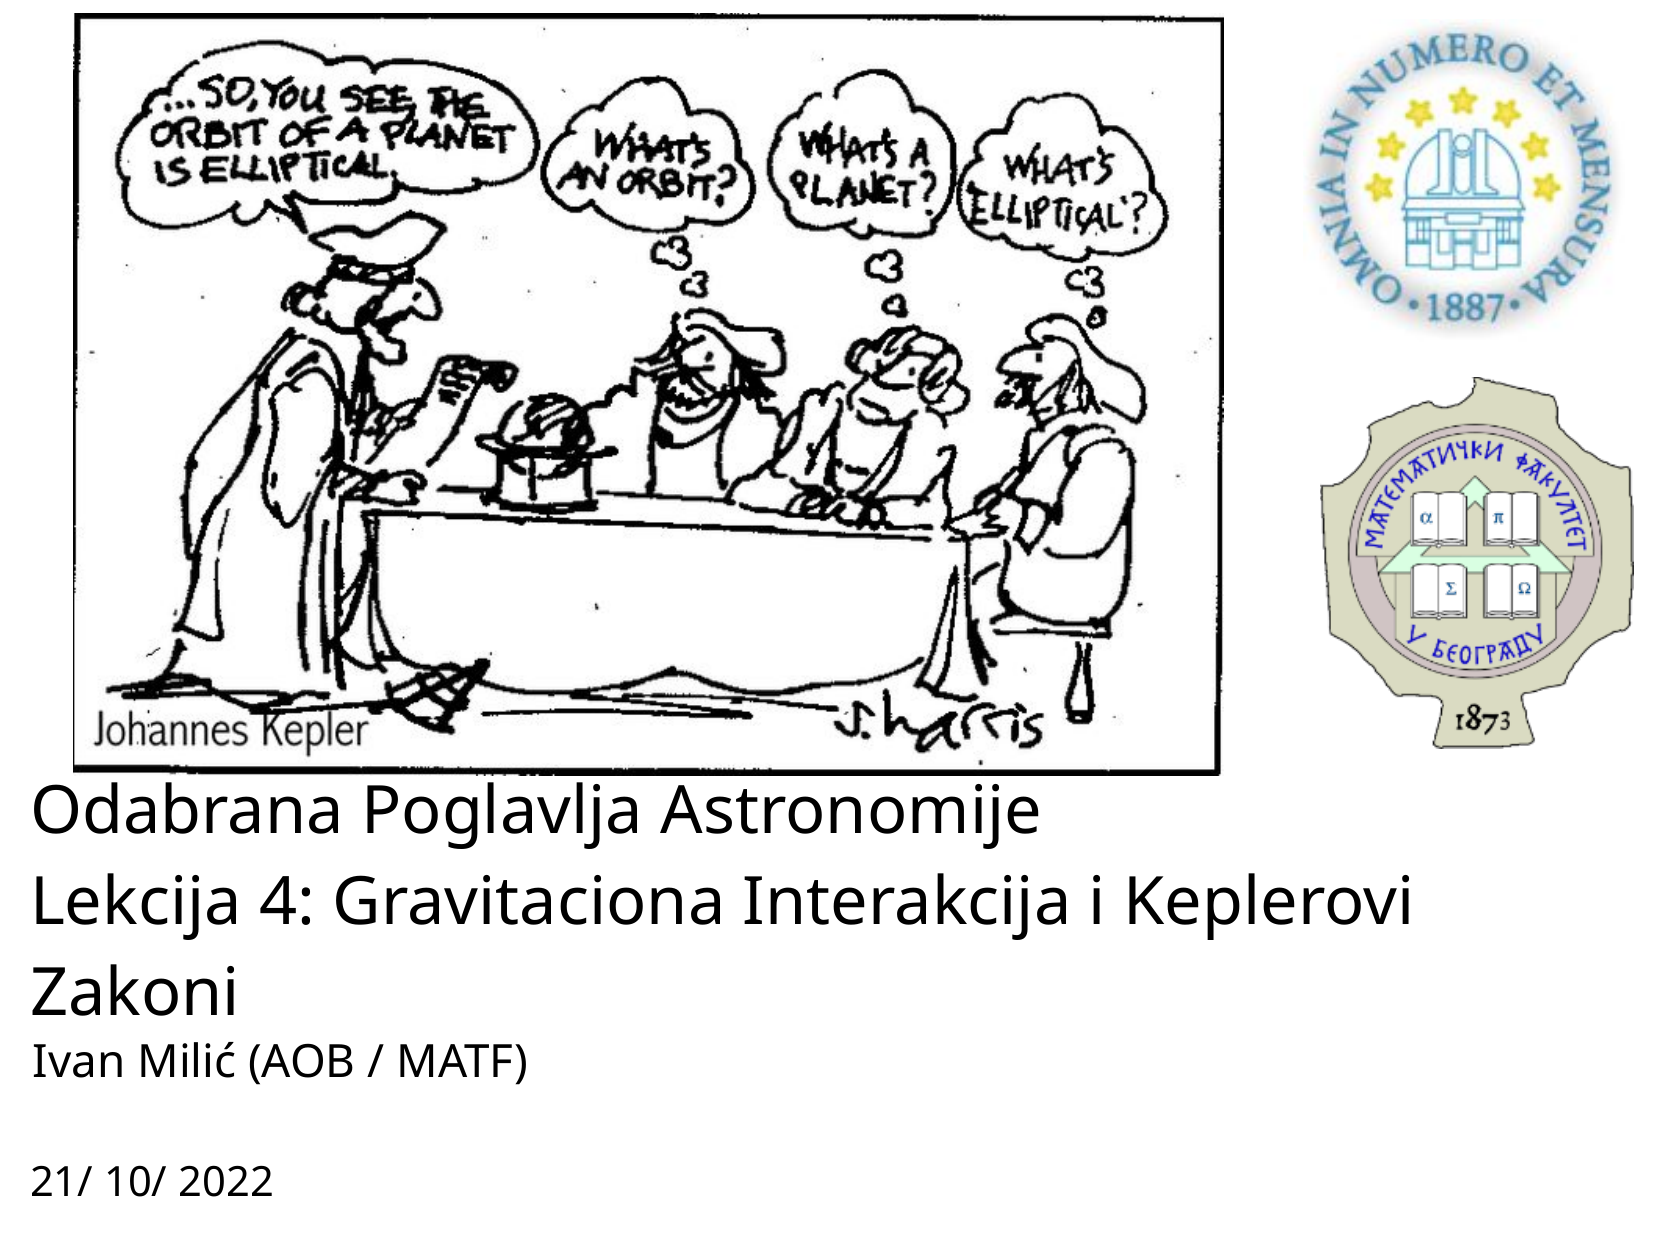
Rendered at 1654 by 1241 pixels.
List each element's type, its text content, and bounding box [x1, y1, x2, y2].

subtitle 21/ 10/ 2022 [30, 1130, 1531, 1231]
picture [73, 13, 1224, 776]
picture [1320, 377, 1634, 749]
picture [1303, 19, 1625, 342]
text_box Odabrana Poglavlja Astronomije Lekcija 4: Gravitaciona Interakcija i Keplerovi Zakoni [30, 777, 1596, 1020]
text_box Ivan Milić (AOB / MATF) [18, 1021, 1331, 1129]
